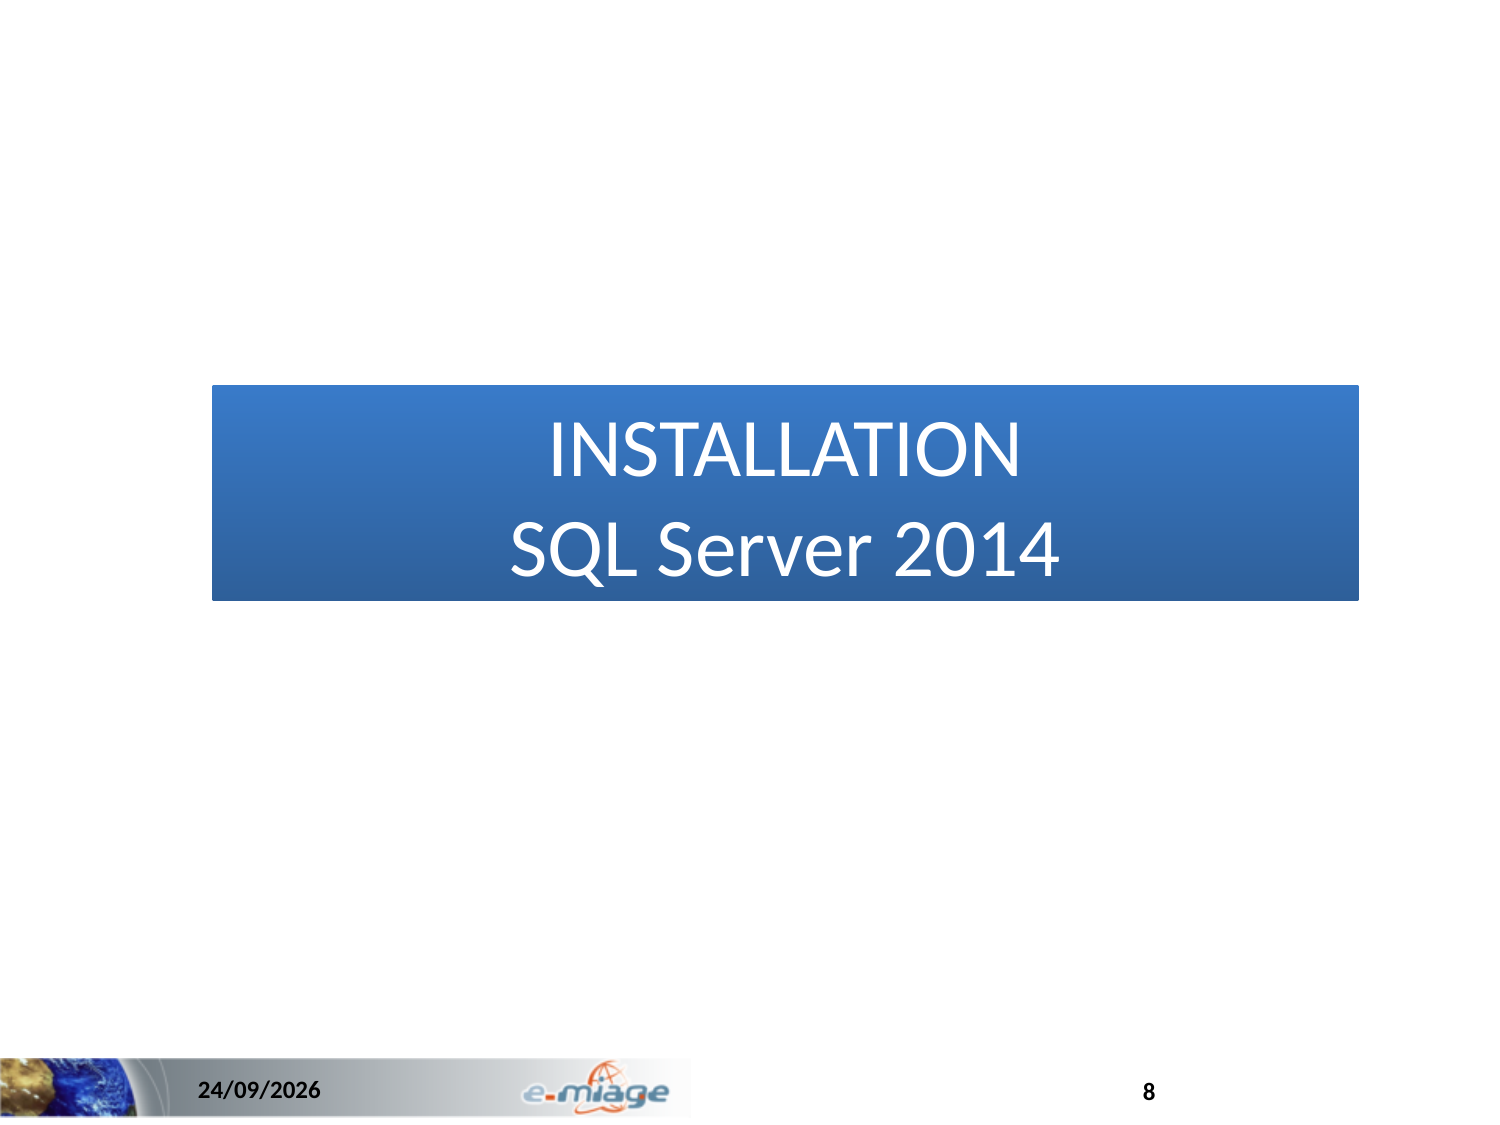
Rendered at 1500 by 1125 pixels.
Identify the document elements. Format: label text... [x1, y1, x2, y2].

text_box INSTALLATION SQL Server 2014 [212, 385, 1359, 601]
picture [0, 1058, 691, 1118]
